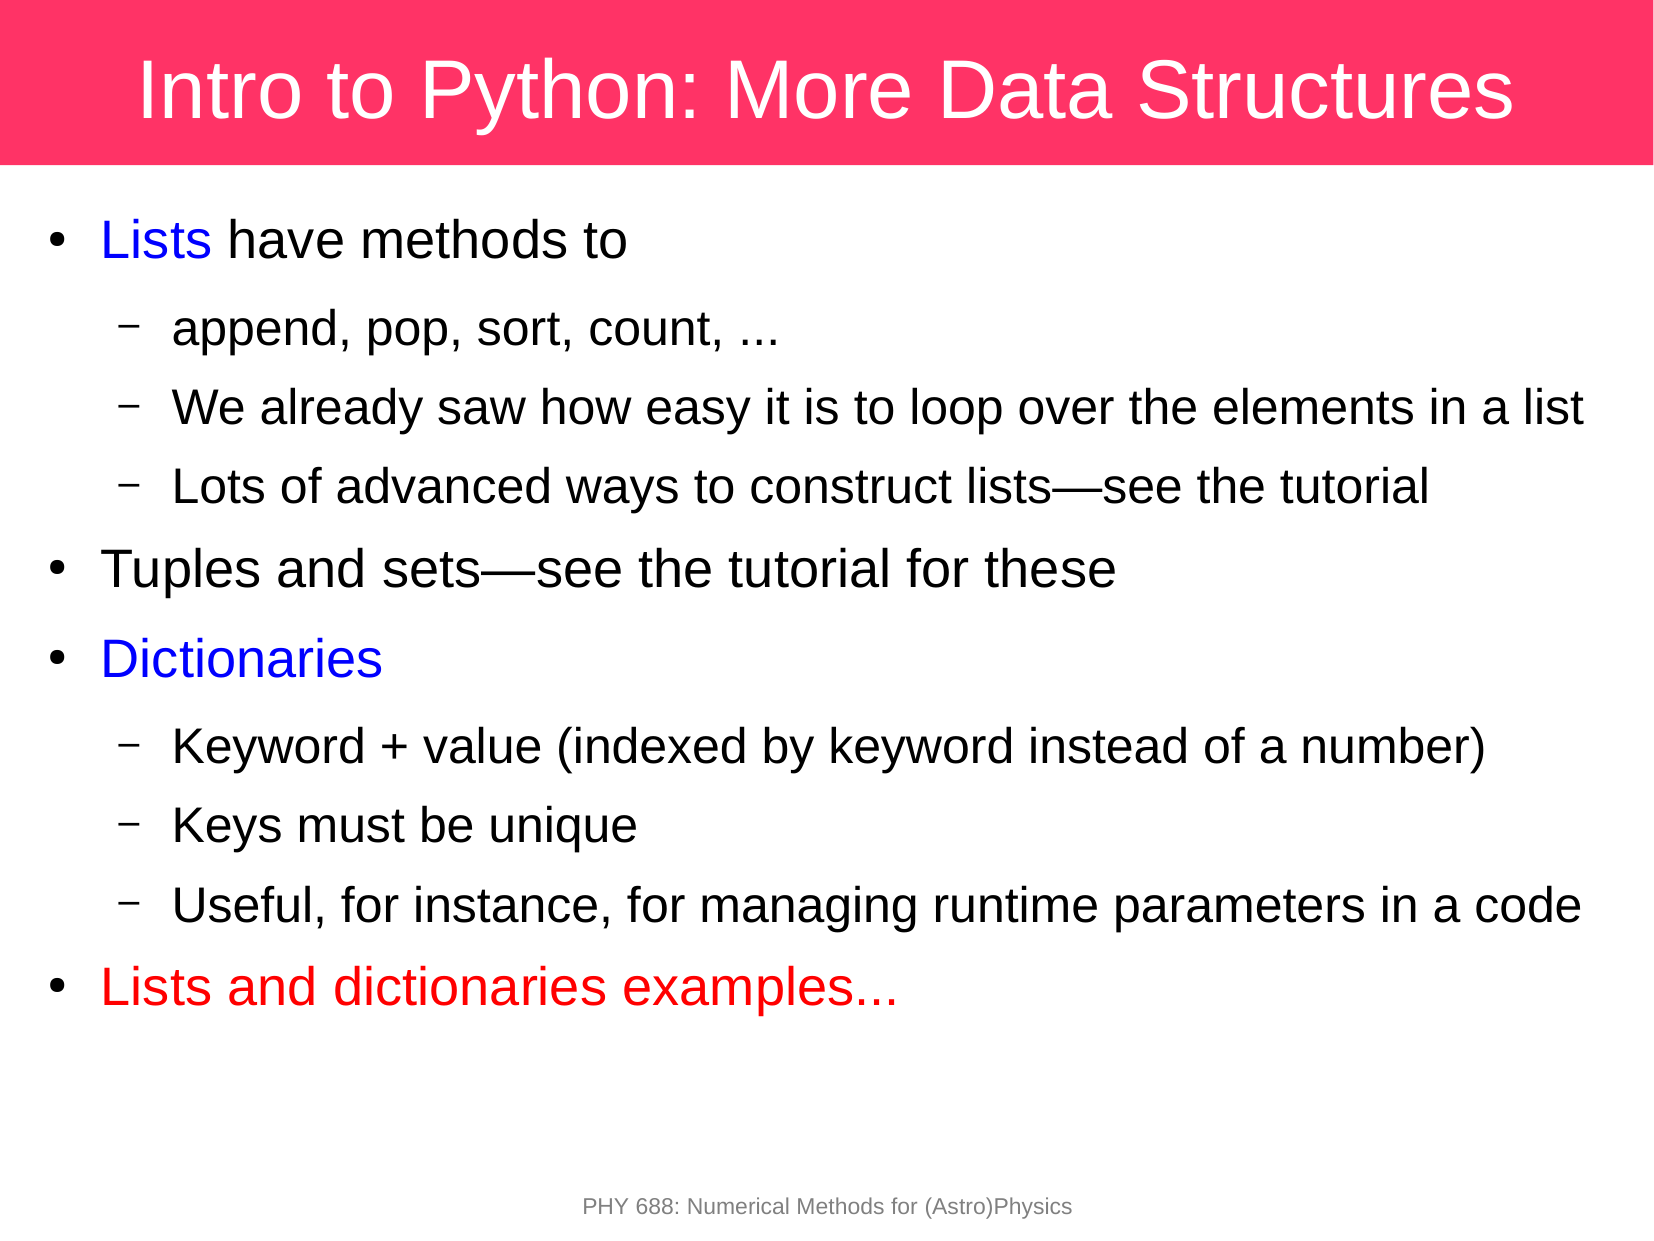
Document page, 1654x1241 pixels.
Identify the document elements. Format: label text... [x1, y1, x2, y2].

title Intro to Python: More Data Structures [82, 31, 1571, 148]
list Lists have methods to append, pop, sort, count, ... We already saw how easy it is to loop over the elements in a list Lots of advanced ways to construct lists—see the tutorial Tuples and sets—see the tutorial for these Dictionaries Keyword + value (indexed by keyword instead of a number) Keys must be unique Useful, for instance, for managing runtime parameters in a code Lists and dictionaries examples... [30, 210, 1621, 1171]
